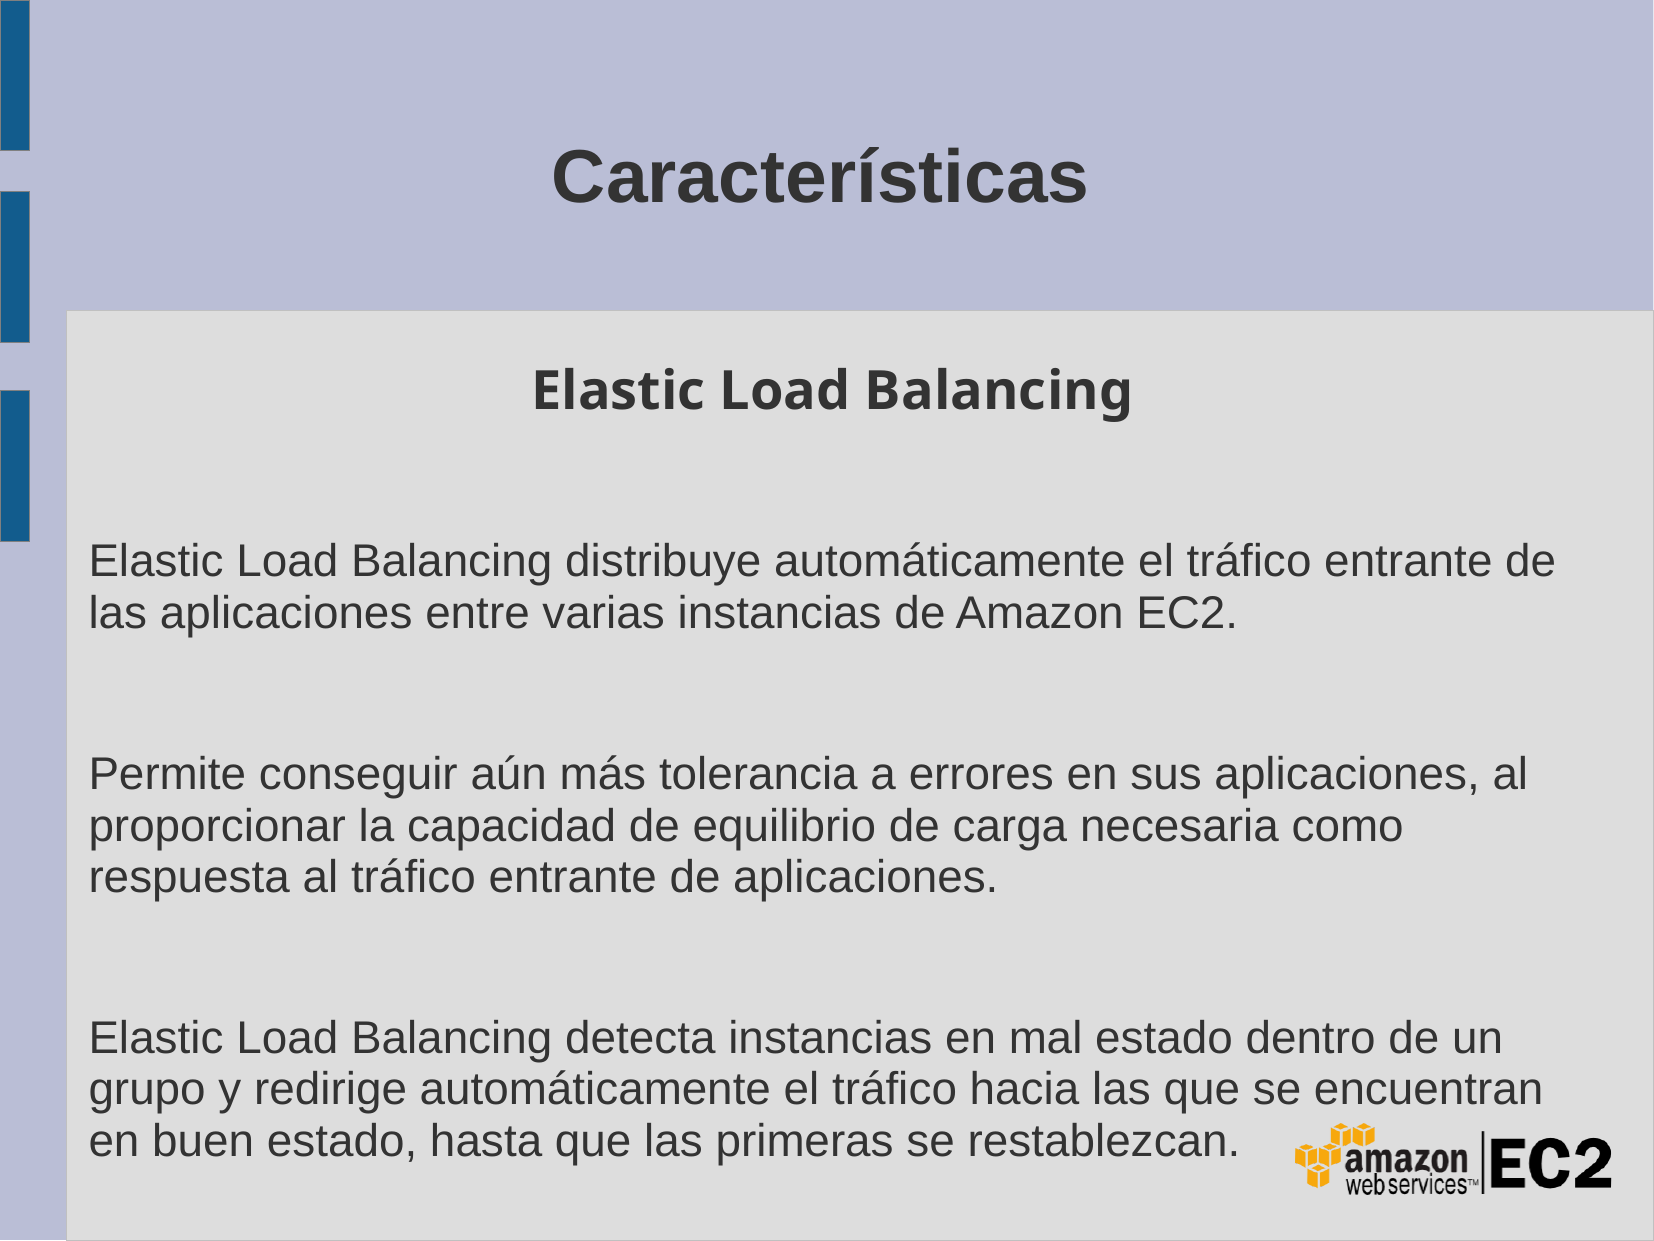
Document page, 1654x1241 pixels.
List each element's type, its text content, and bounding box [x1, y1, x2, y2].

picture [1255, 1077, 1654, 1241]
list Elastic Load Balancing Elastic Load Balancing distribuye automáticamente el tráfico entrante de las aplicaciones entre varias instancias de Amazon EC2. Permite conseguir aún más tolerancia a errores en sus aplicaciones, al proporcionar la capacidad de equilibrio de carga necesaria como respuesta al tráfico entrante de aplicaciones. Elastic Load Balancing detecta instancias en mal estado dentro de un grupo y redirige automáticamente el tráfico hacia las que se encuentran en buen estado, hasta que las primeras se restablezcan. [88, 351, 1577, 1152]
title Características [76, 88, 1565, 266]
